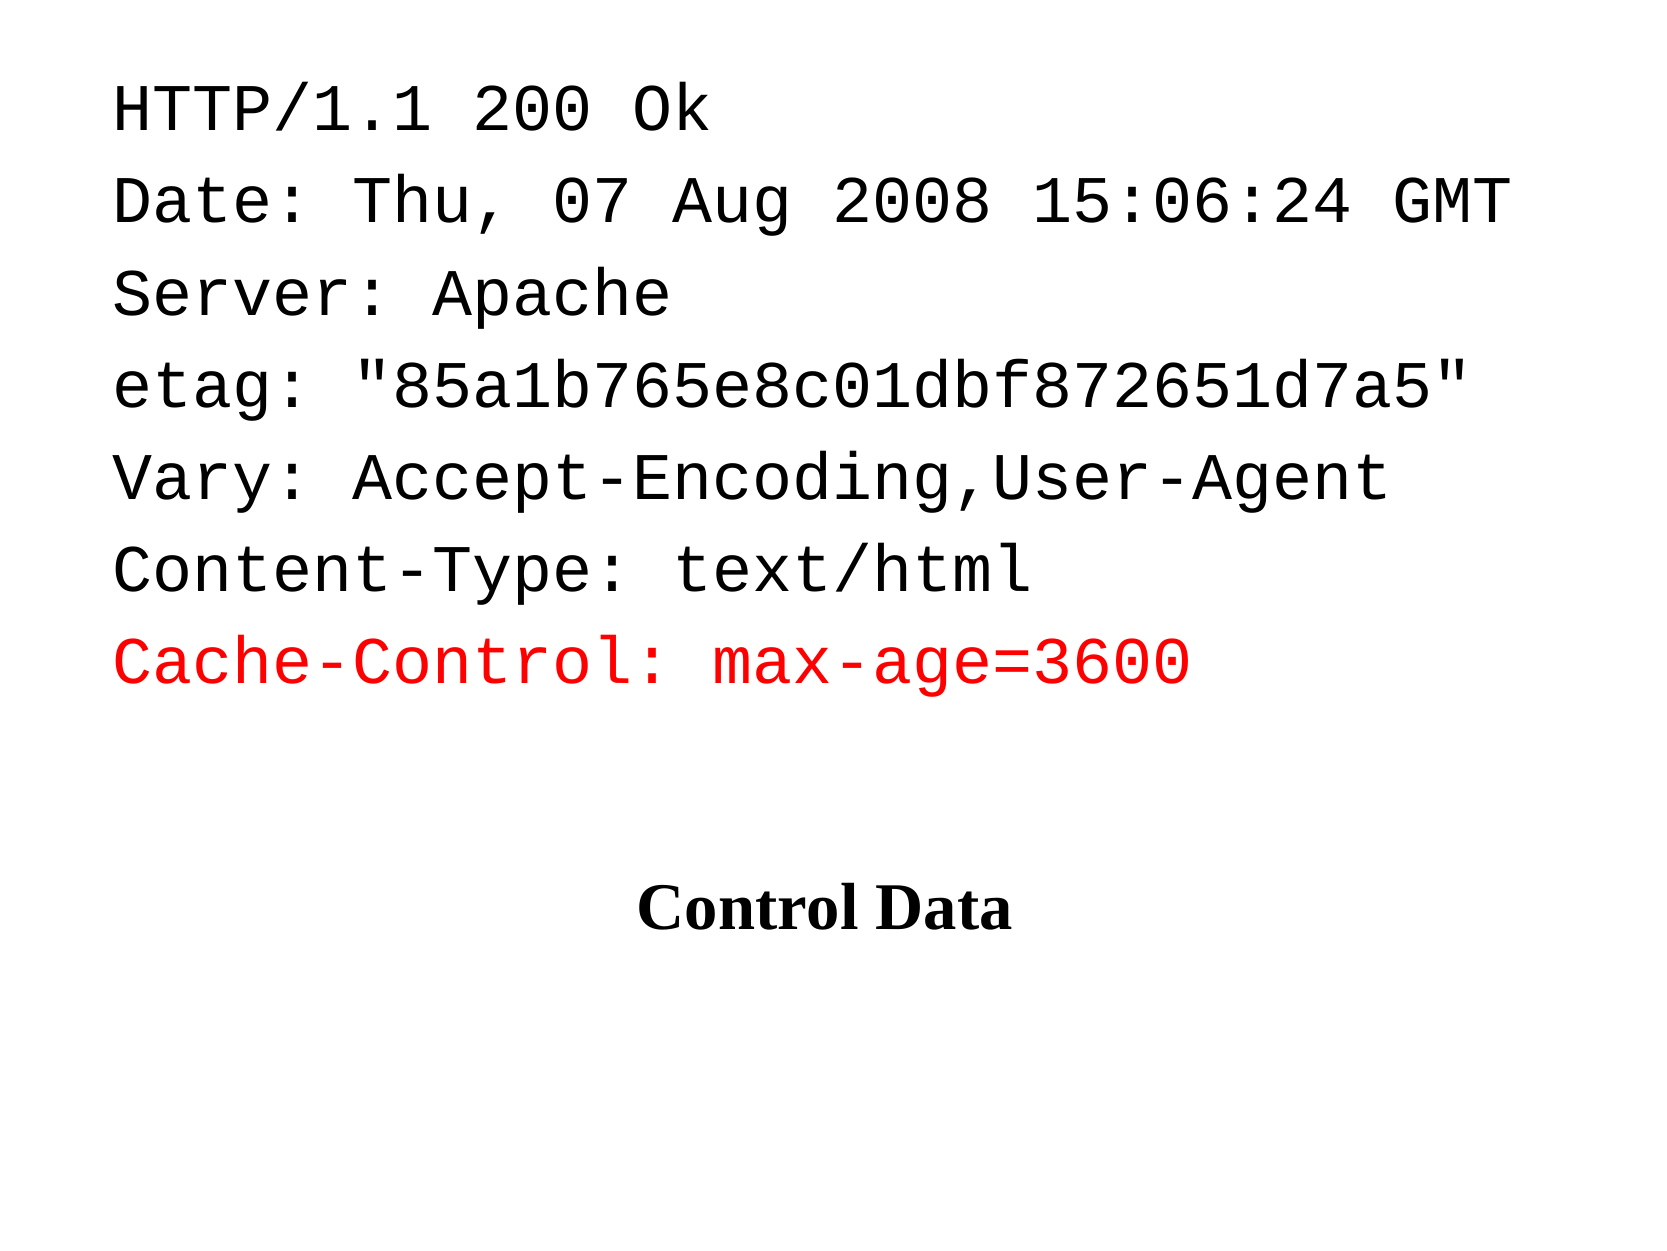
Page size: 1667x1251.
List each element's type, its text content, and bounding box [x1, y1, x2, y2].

text_box Control Data [37, 862, 1613, 1126]
text_box HTTP/1.1 200 Ok Date: Thu, 07 Aug 2008 15:06:24 GMT Server: Apache etag: "85a1b765e8c01dbf872651d7a5" Vary: Accept-Encoding,User-Agent Content-Type: text/html Cache-Control: max-age=3600 [112, 75, 1601, 862]
